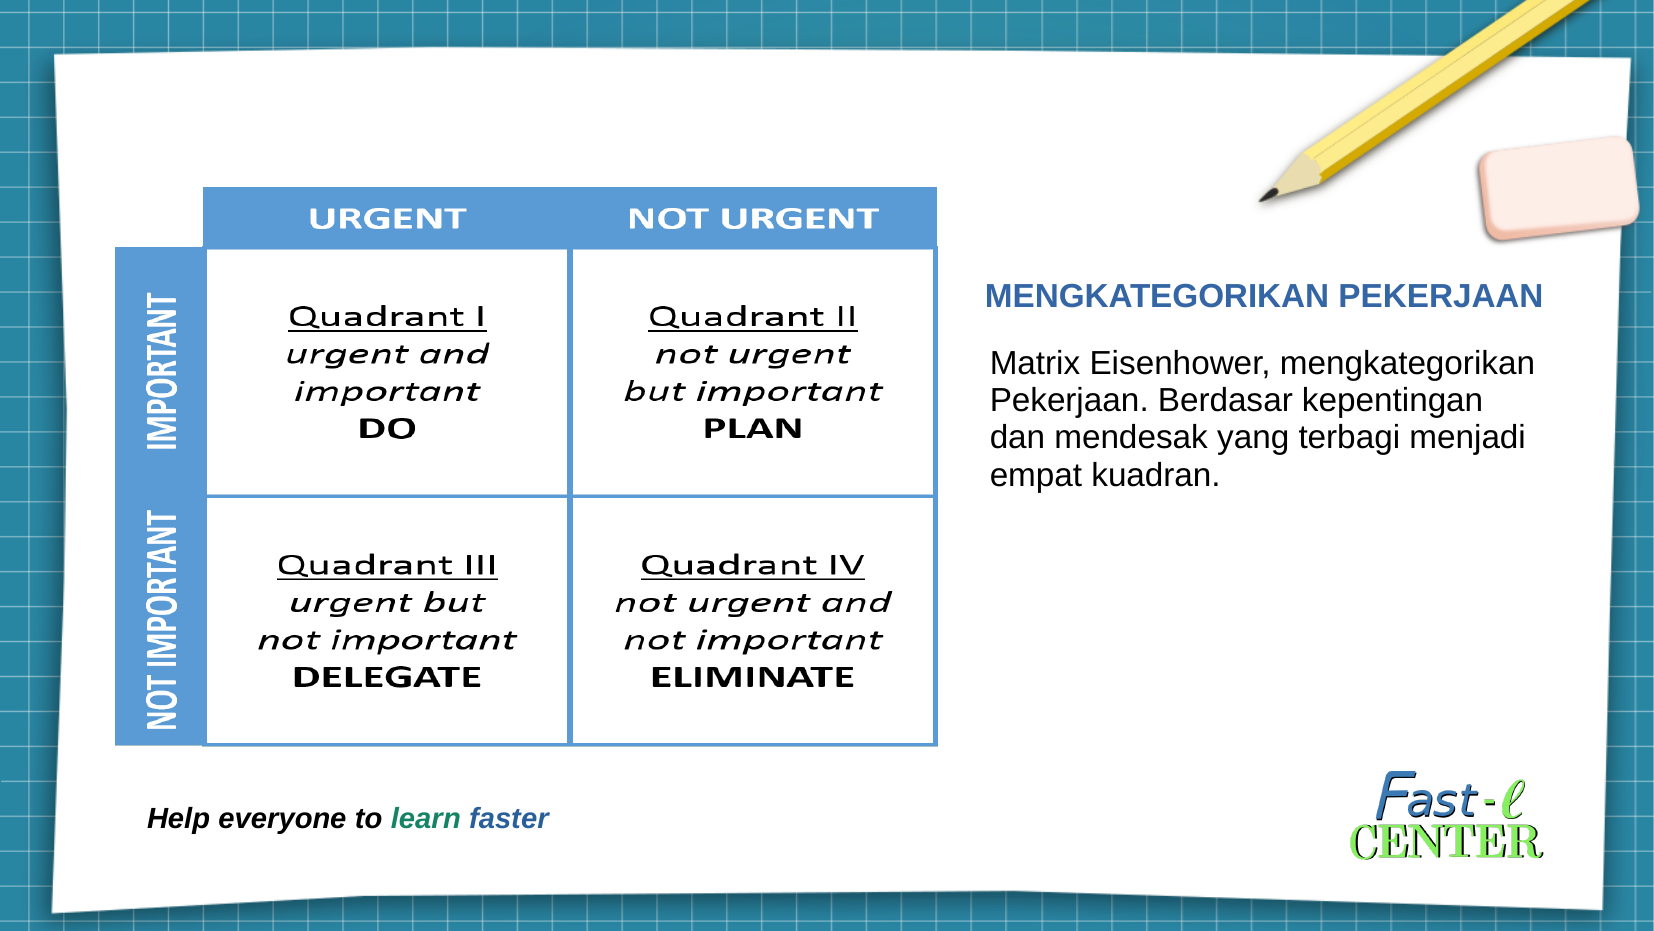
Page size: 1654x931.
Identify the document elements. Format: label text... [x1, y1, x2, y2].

text_box Help everyone to learn faster [132, 791, 658, 839]
text_box Matrix Eisenhower, mengkategorikan Pekerjaan. Berdasar kepentingan dan mendesak yang terbagi menjadi empat kuadran. [975, 337, 1576, 501]
text_box MENGKATEGORIKAN PEKERJAAN [970, 270, 1651, 338]
picture [0, 0, 1654, 931]
